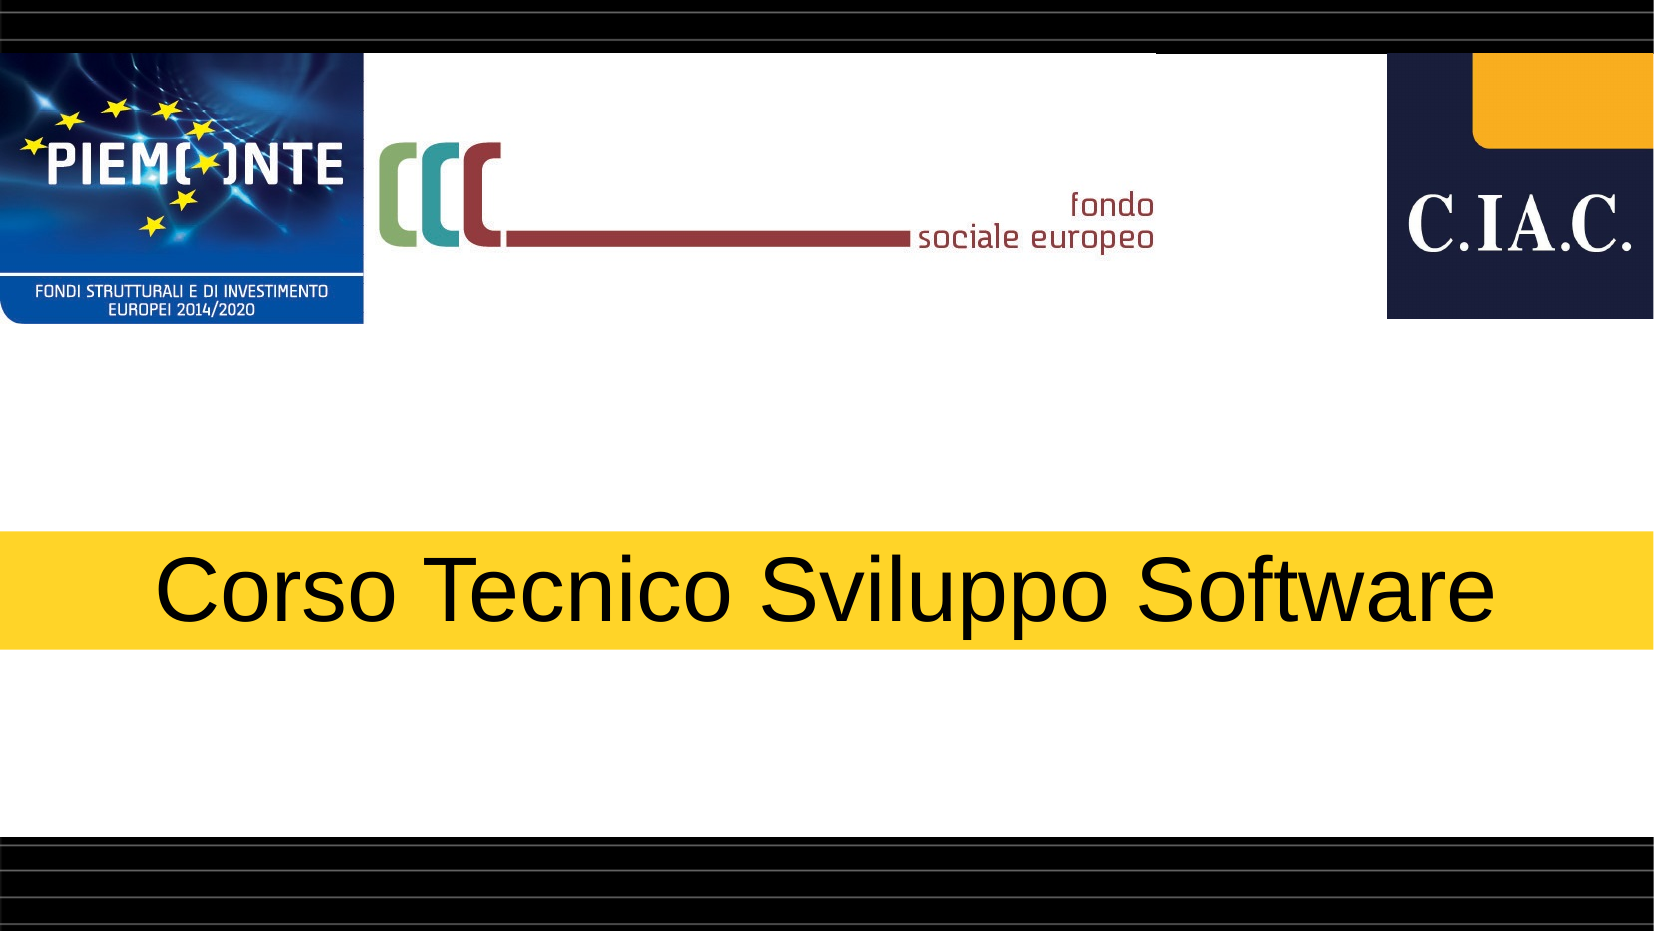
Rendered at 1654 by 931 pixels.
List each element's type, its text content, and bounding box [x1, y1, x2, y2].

picture [0, 0, 1654, 324]
text_box Corso Tecnico Sviluppo Software [0, 531, 1654, 650]
picture [0, 837, 1654, 931]
